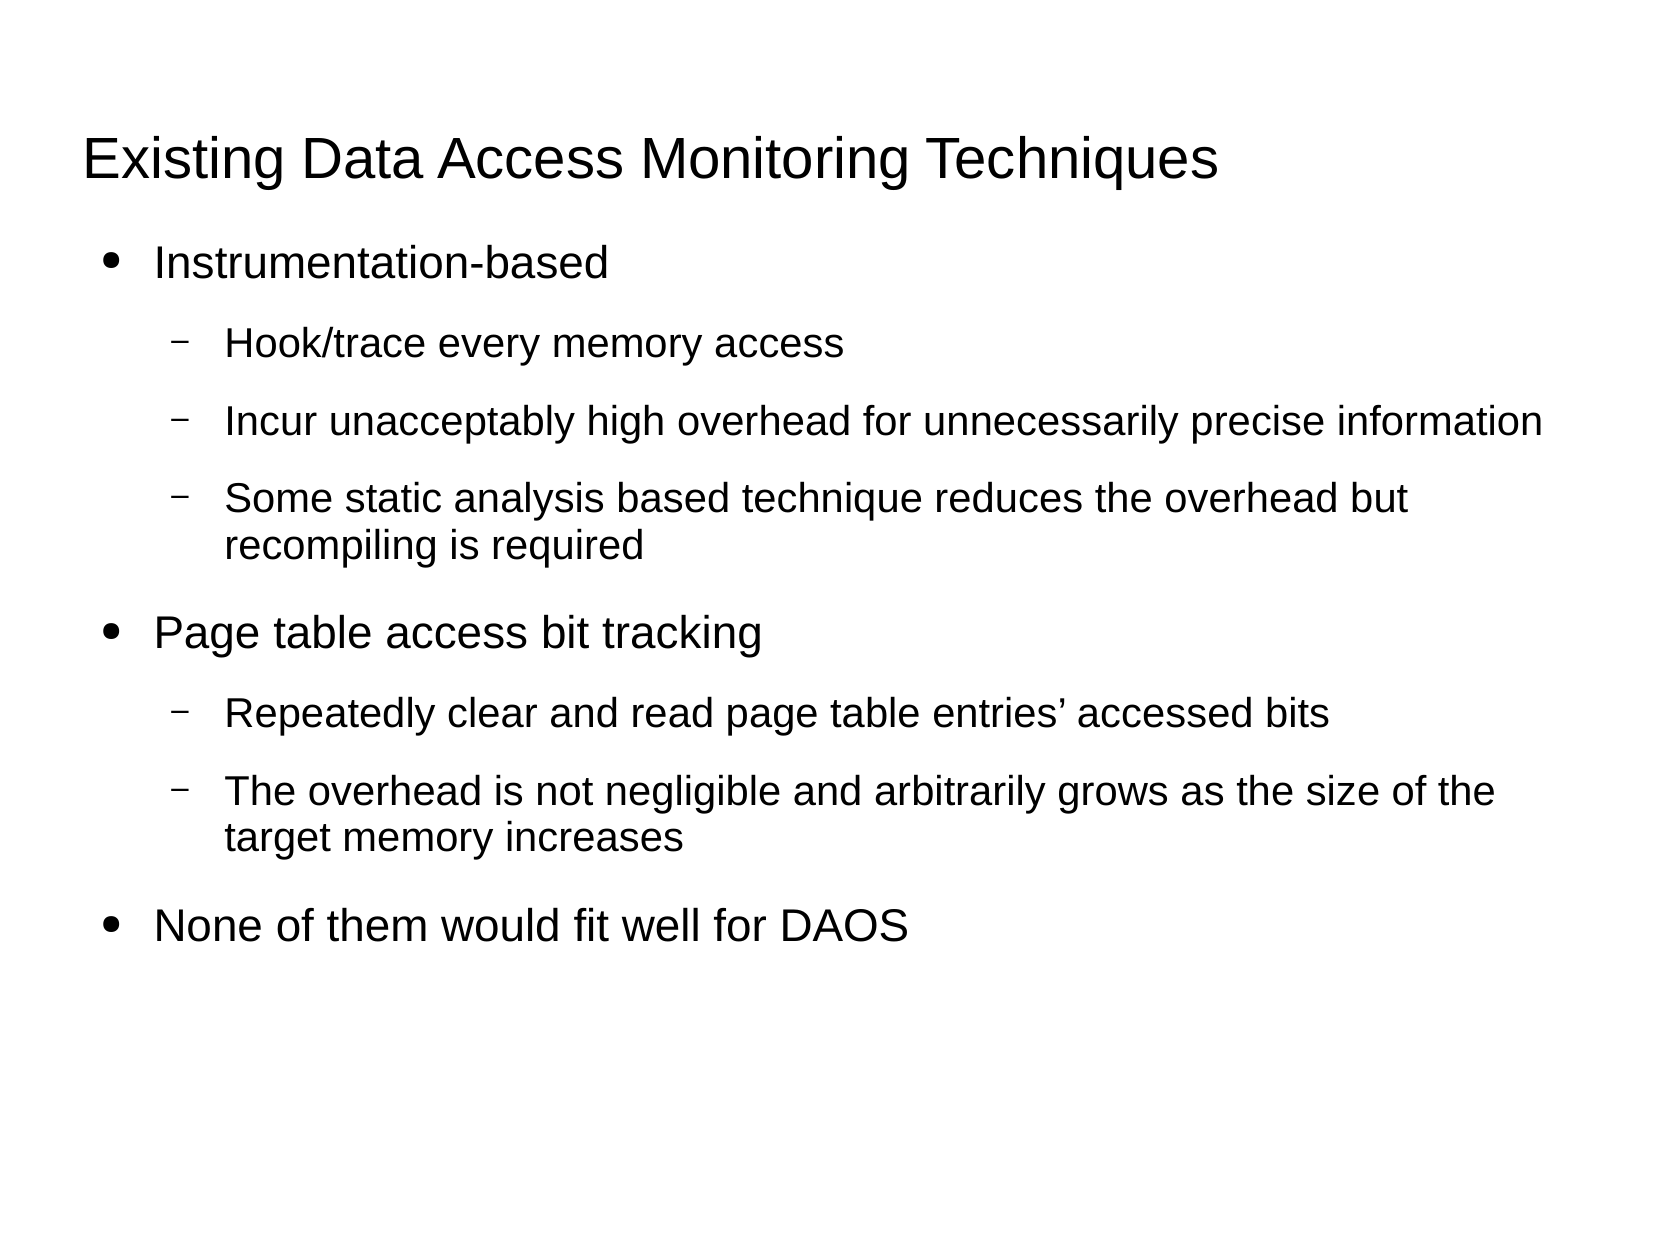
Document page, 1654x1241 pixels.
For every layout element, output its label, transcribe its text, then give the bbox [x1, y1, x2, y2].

list Instrumentation-based Hook/trace every memory access Incur unacceptably high overhead for unnecessarily precise information Some static analysis based technique reduces the overhead but recompiling is required Page table access bit tracking Repeatedly clear and read page table entries’ accessed bits The overhead is not negligible and arbitrarily grows as the size of the target memory increases None of them would fit well for DAOS [82, 236, 1571, 1111]
title Existing Data Access Monitoring Techniques [82, 108, 1571, 210]
